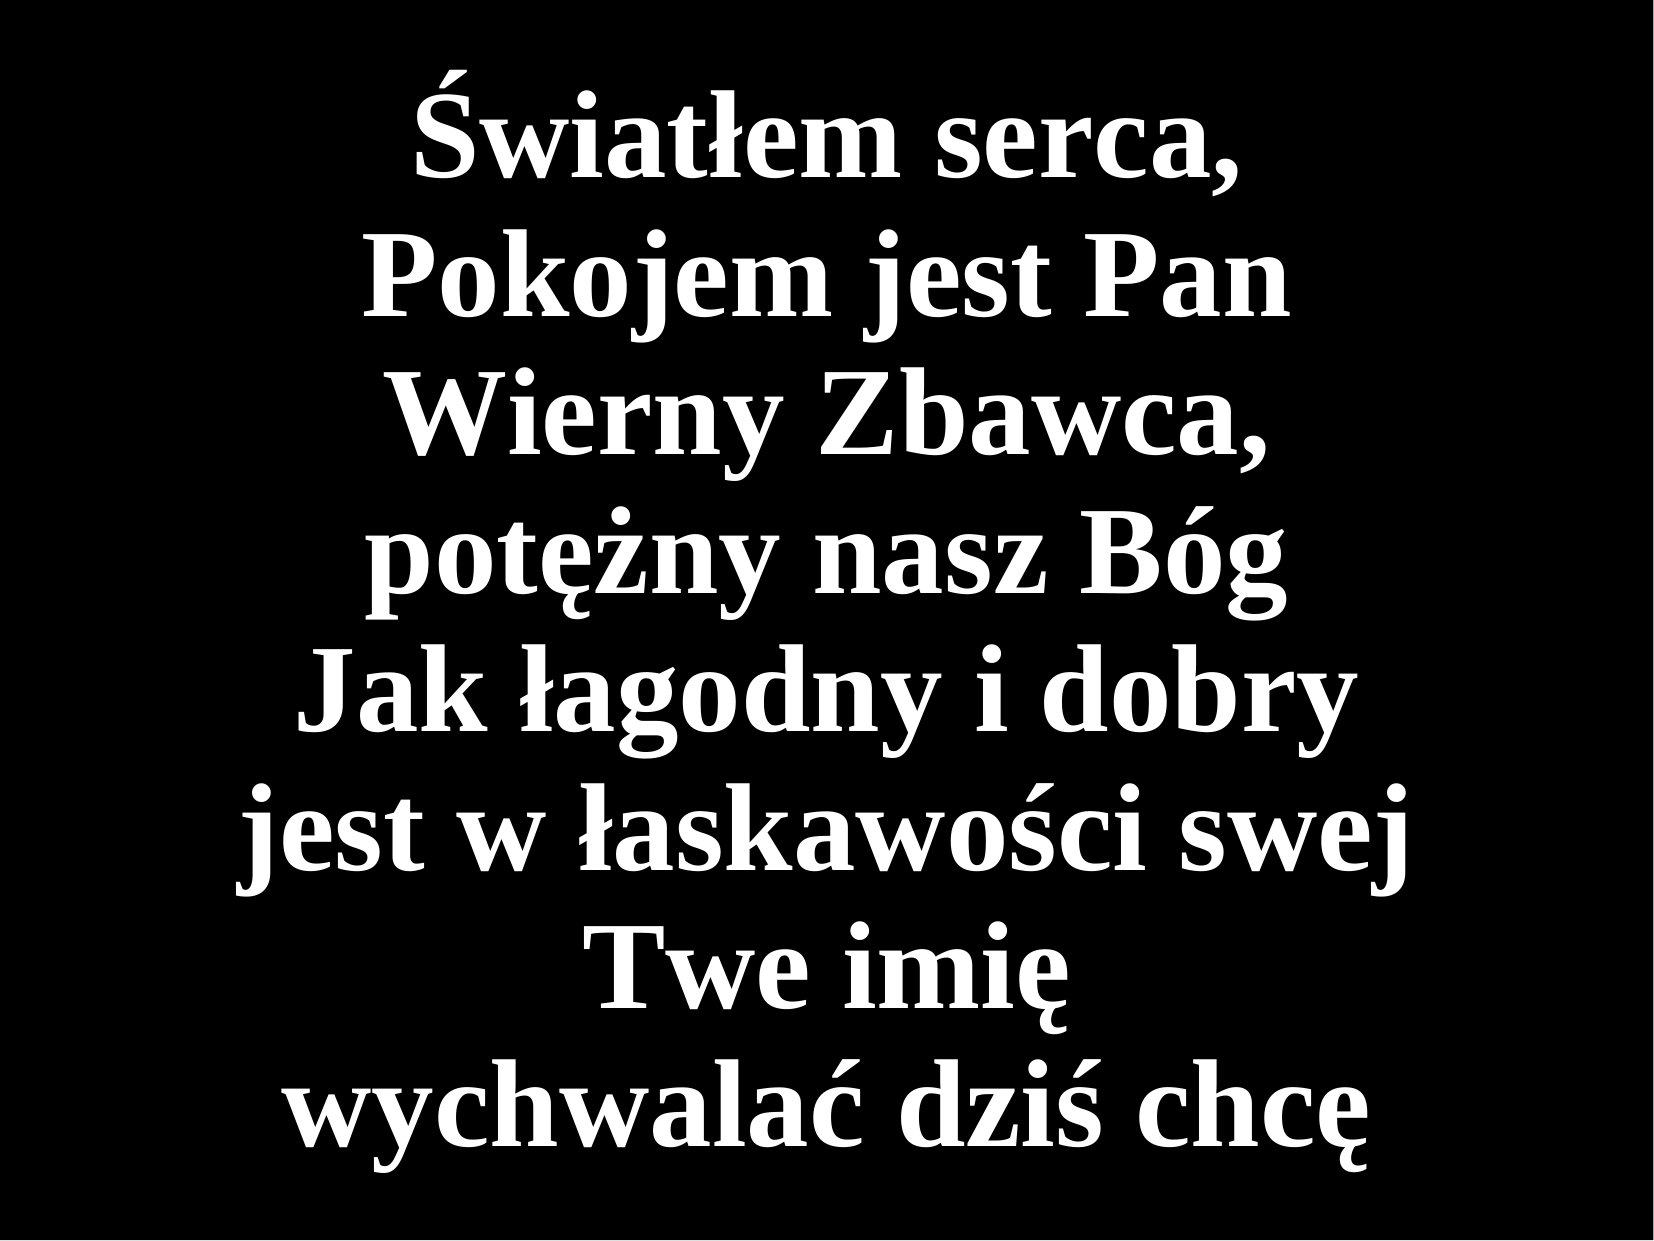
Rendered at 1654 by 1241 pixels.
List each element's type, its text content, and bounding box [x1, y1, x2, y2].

title Światłem serca, Pokojem jest Pan Wierny Zbawca, potężny nasz Bóg Jak łagodny i dobry jest w łaskawości swej Twe imię wychwalać dziś chcę [0, 0, 1654, 1241]
